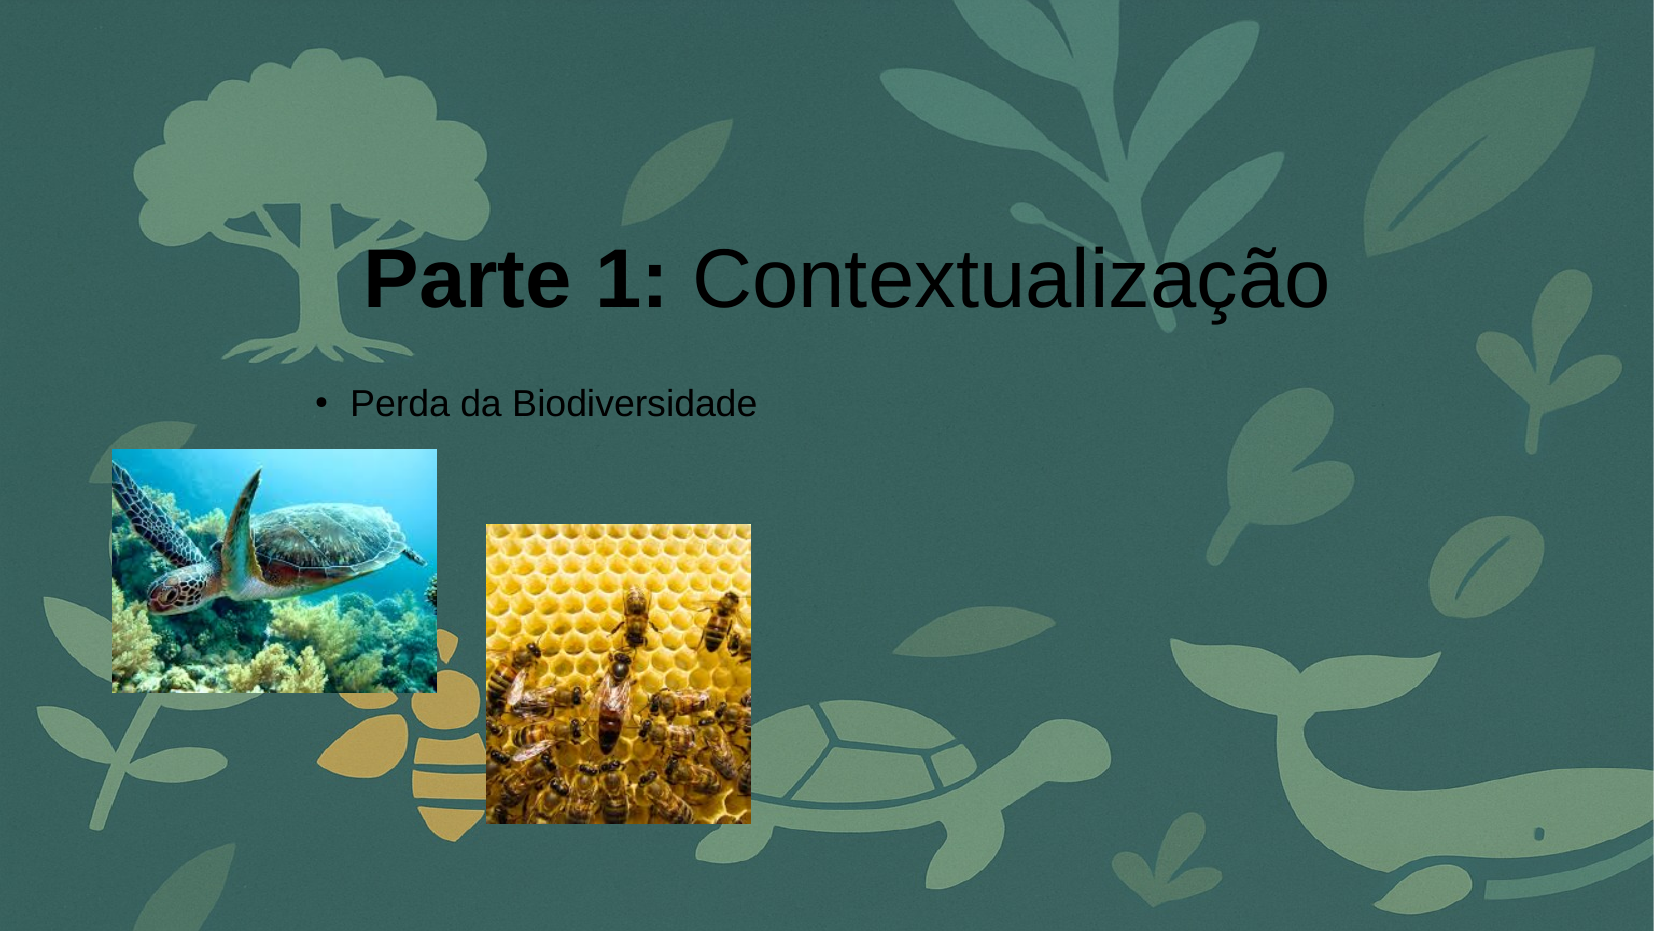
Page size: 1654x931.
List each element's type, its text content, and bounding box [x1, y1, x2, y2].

text_box Perda da Biodiversidade [300, 375, 826, 451]
picture [0, 0, 1654, 931]
subtitle Parte 1: Contextualização [157, 150, 1538, 409]
